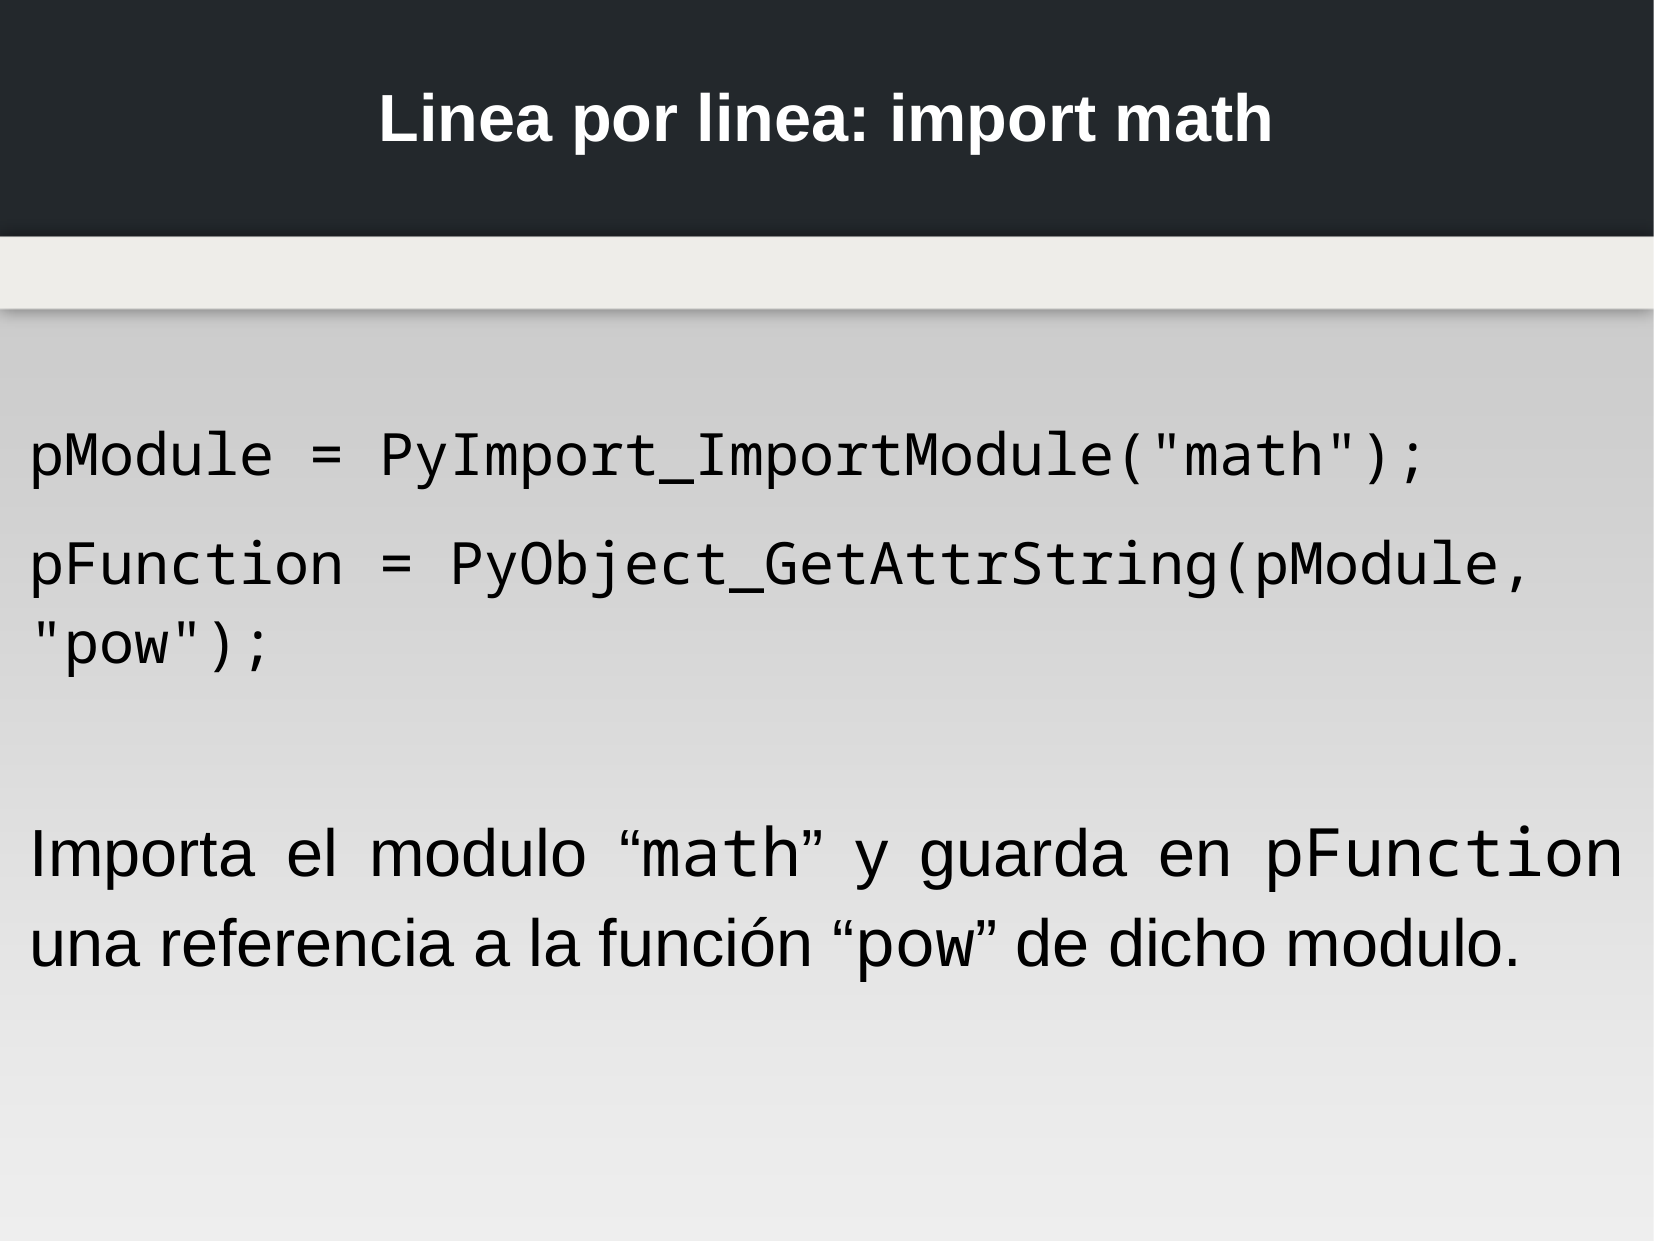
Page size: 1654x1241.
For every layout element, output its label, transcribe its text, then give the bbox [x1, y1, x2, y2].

picture [0, 237, 1654, 1241]
title Linea por linea: import math [0, 0, 1654, 237]
list pModule = PyImport_ImportModule("math"); pFunction = PyObject_GetAttrString(pModule, "pow"); Importa el modulo “math” y guarda en pFunction una referencia a la función “pow” de dicho modulo. [29, 413, 1625, 1182]
